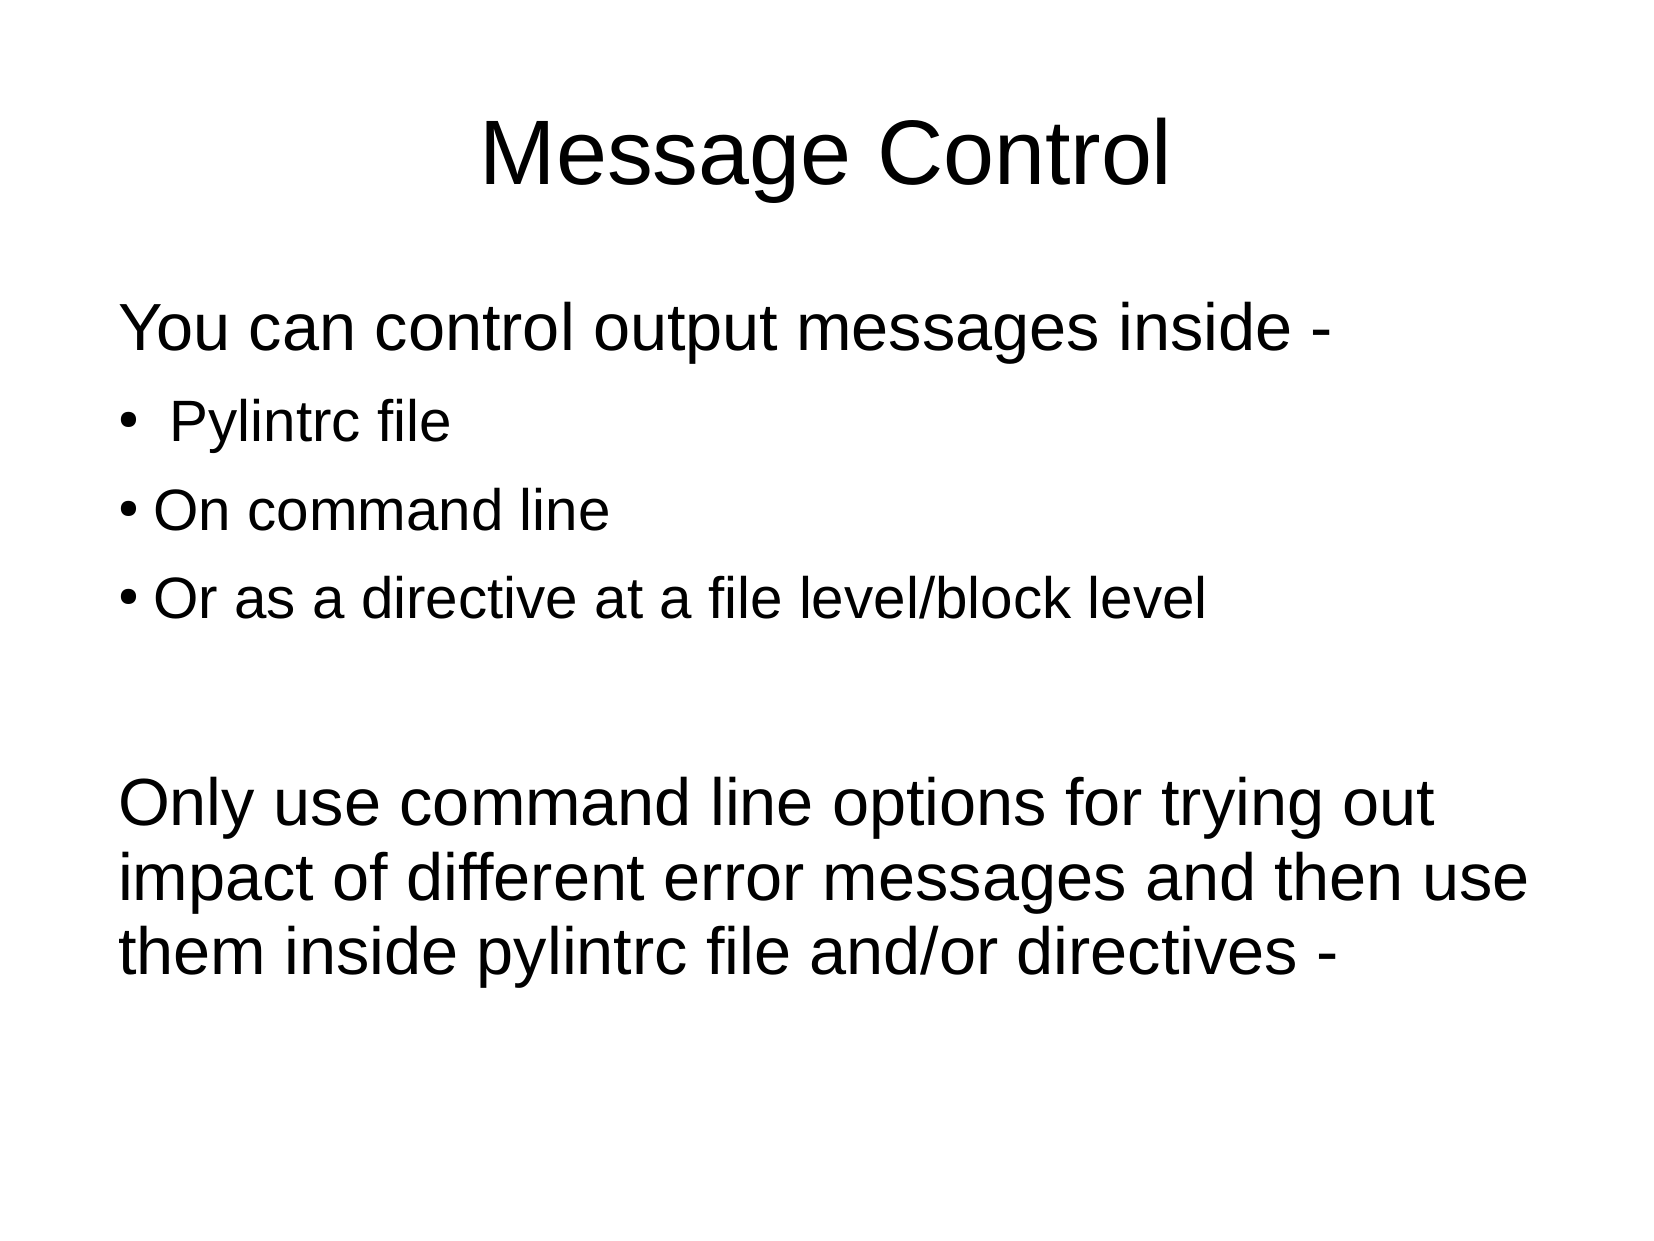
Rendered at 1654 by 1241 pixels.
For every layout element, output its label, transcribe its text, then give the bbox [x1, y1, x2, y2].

title Message Control [82, 49, 1571, 257]
list You can control output messages inside - Pylintrc file On command line Or as a directive at a file level/block level Only use command line options for trying out impact of different error messages and then use them inside pylintrc file and/or directives - [82, 290, 1571, 1010]
